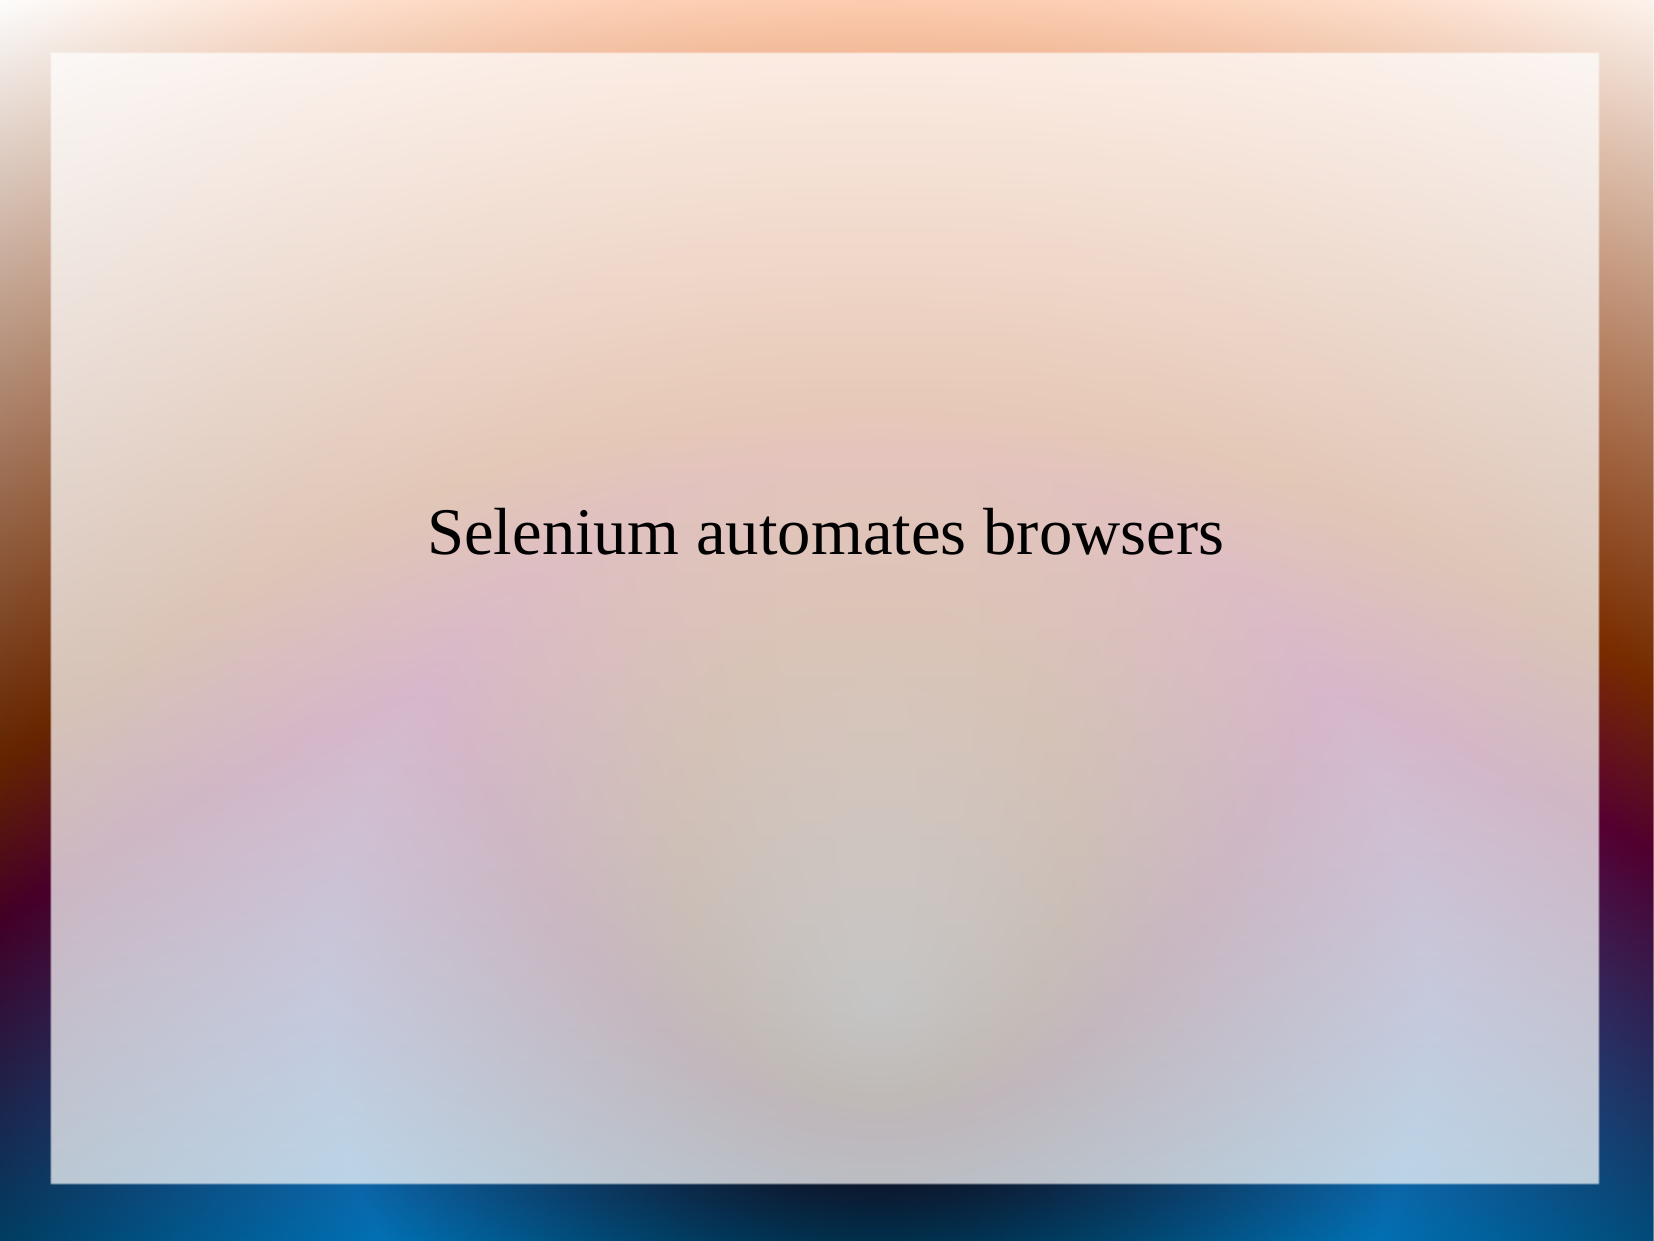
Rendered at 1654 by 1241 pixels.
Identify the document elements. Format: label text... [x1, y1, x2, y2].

picture [0, 0, 1654, 1241]
subtitle Selenium automates browsers [82, 55, 1571, 1010]
